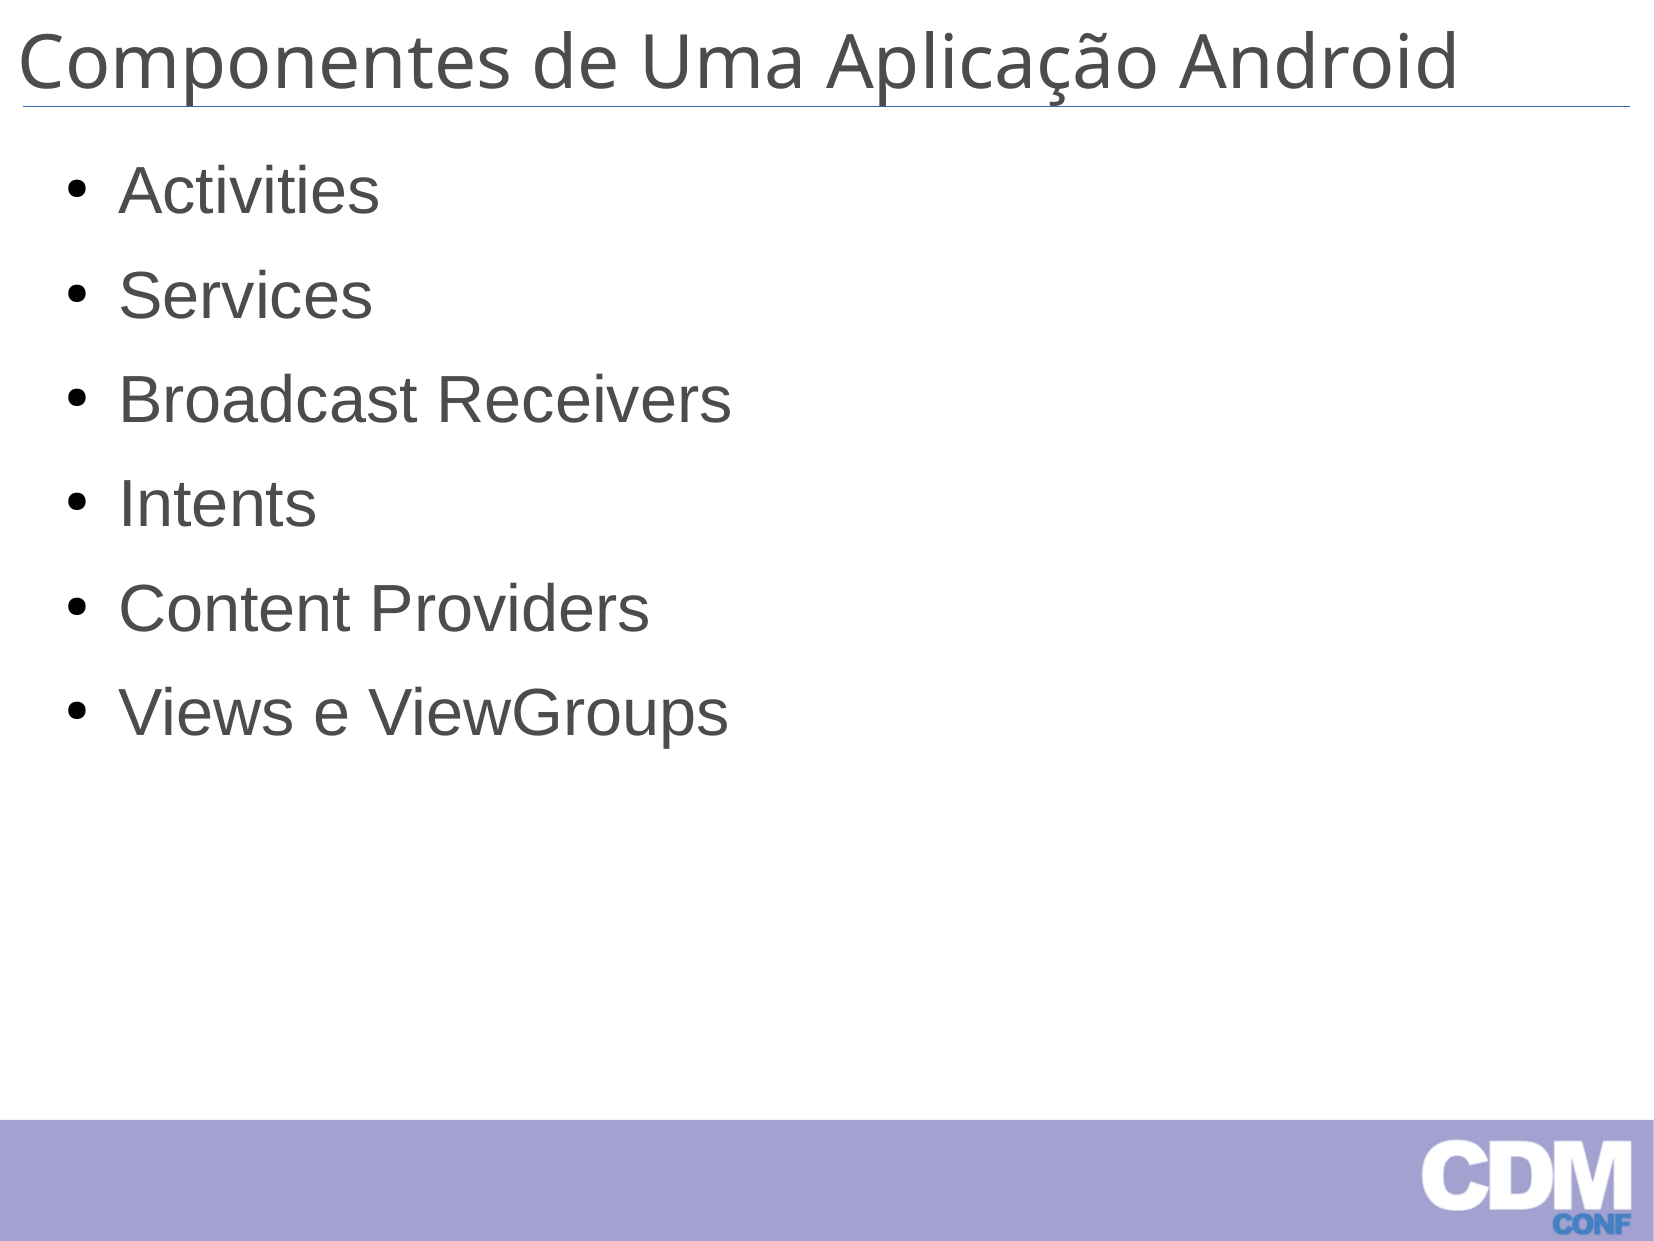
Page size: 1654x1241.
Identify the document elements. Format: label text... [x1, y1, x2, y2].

list Activities Services Broadcast Receivers Intents Content Providers Views e ViewGroups [47, 153, 1607, 1087]
picture [0, 0, 1654, 1241]
title Componentes de Uma Aplicação Android [17, 15, 1607, 103]
